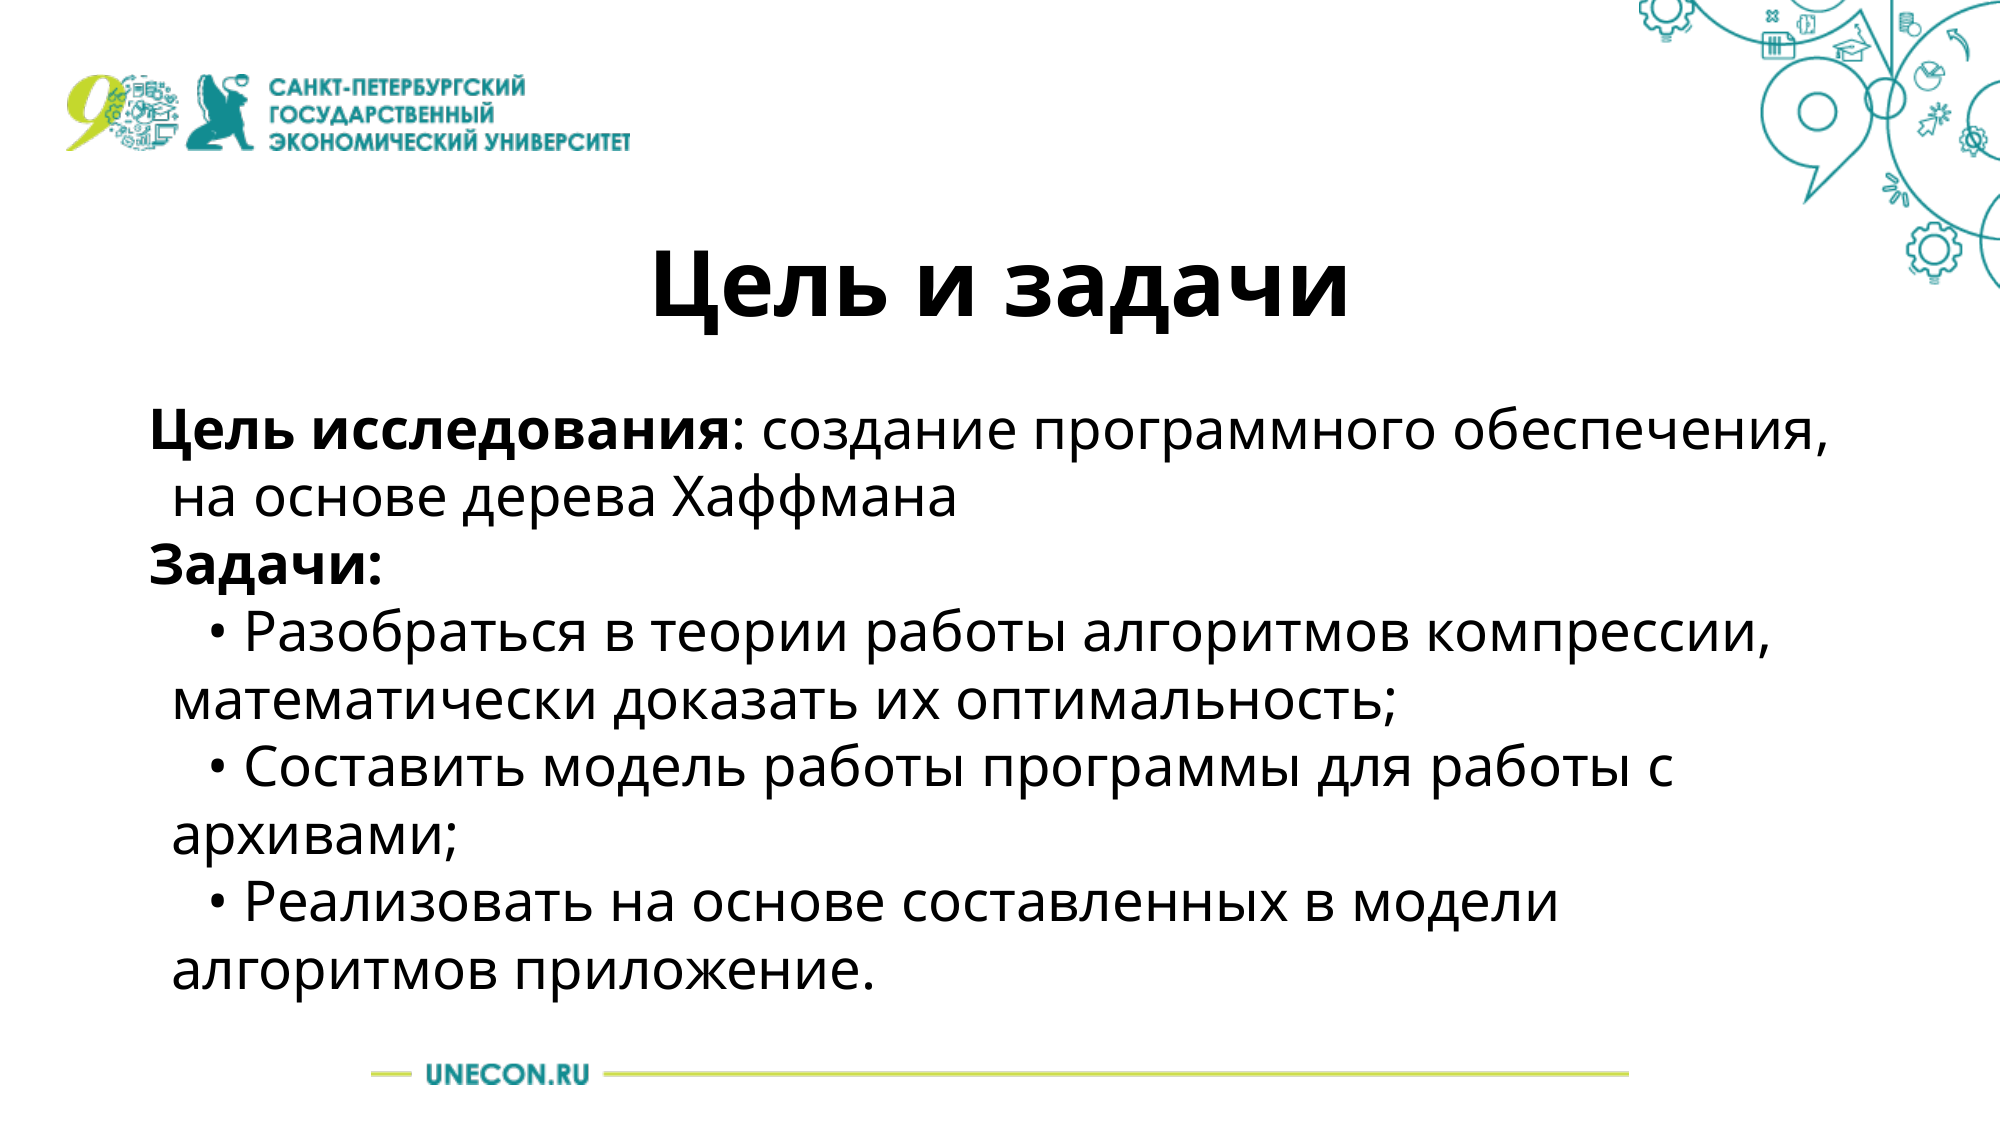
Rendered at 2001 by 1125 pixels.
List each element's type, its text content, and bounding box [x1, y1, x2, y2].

list Цель исследования: создание программного обеспечения, на основе дерева Хаффмана Задачи: • Разобраться в теории работы алгоритмов компрессии, математически доказать их оптимальность; • Составить модель работы программы для работы с архивами; • Реализовать на основе составленных в модели алгоритмов приложение. [99, 385, 1900, 1005]
picture [1639, 0, 2000, 299]
title Цель и задачи [100, 196, 1901, 363]
picture [371, 1062, 1629, 1085]
picture [66, 74, 630, 151]
